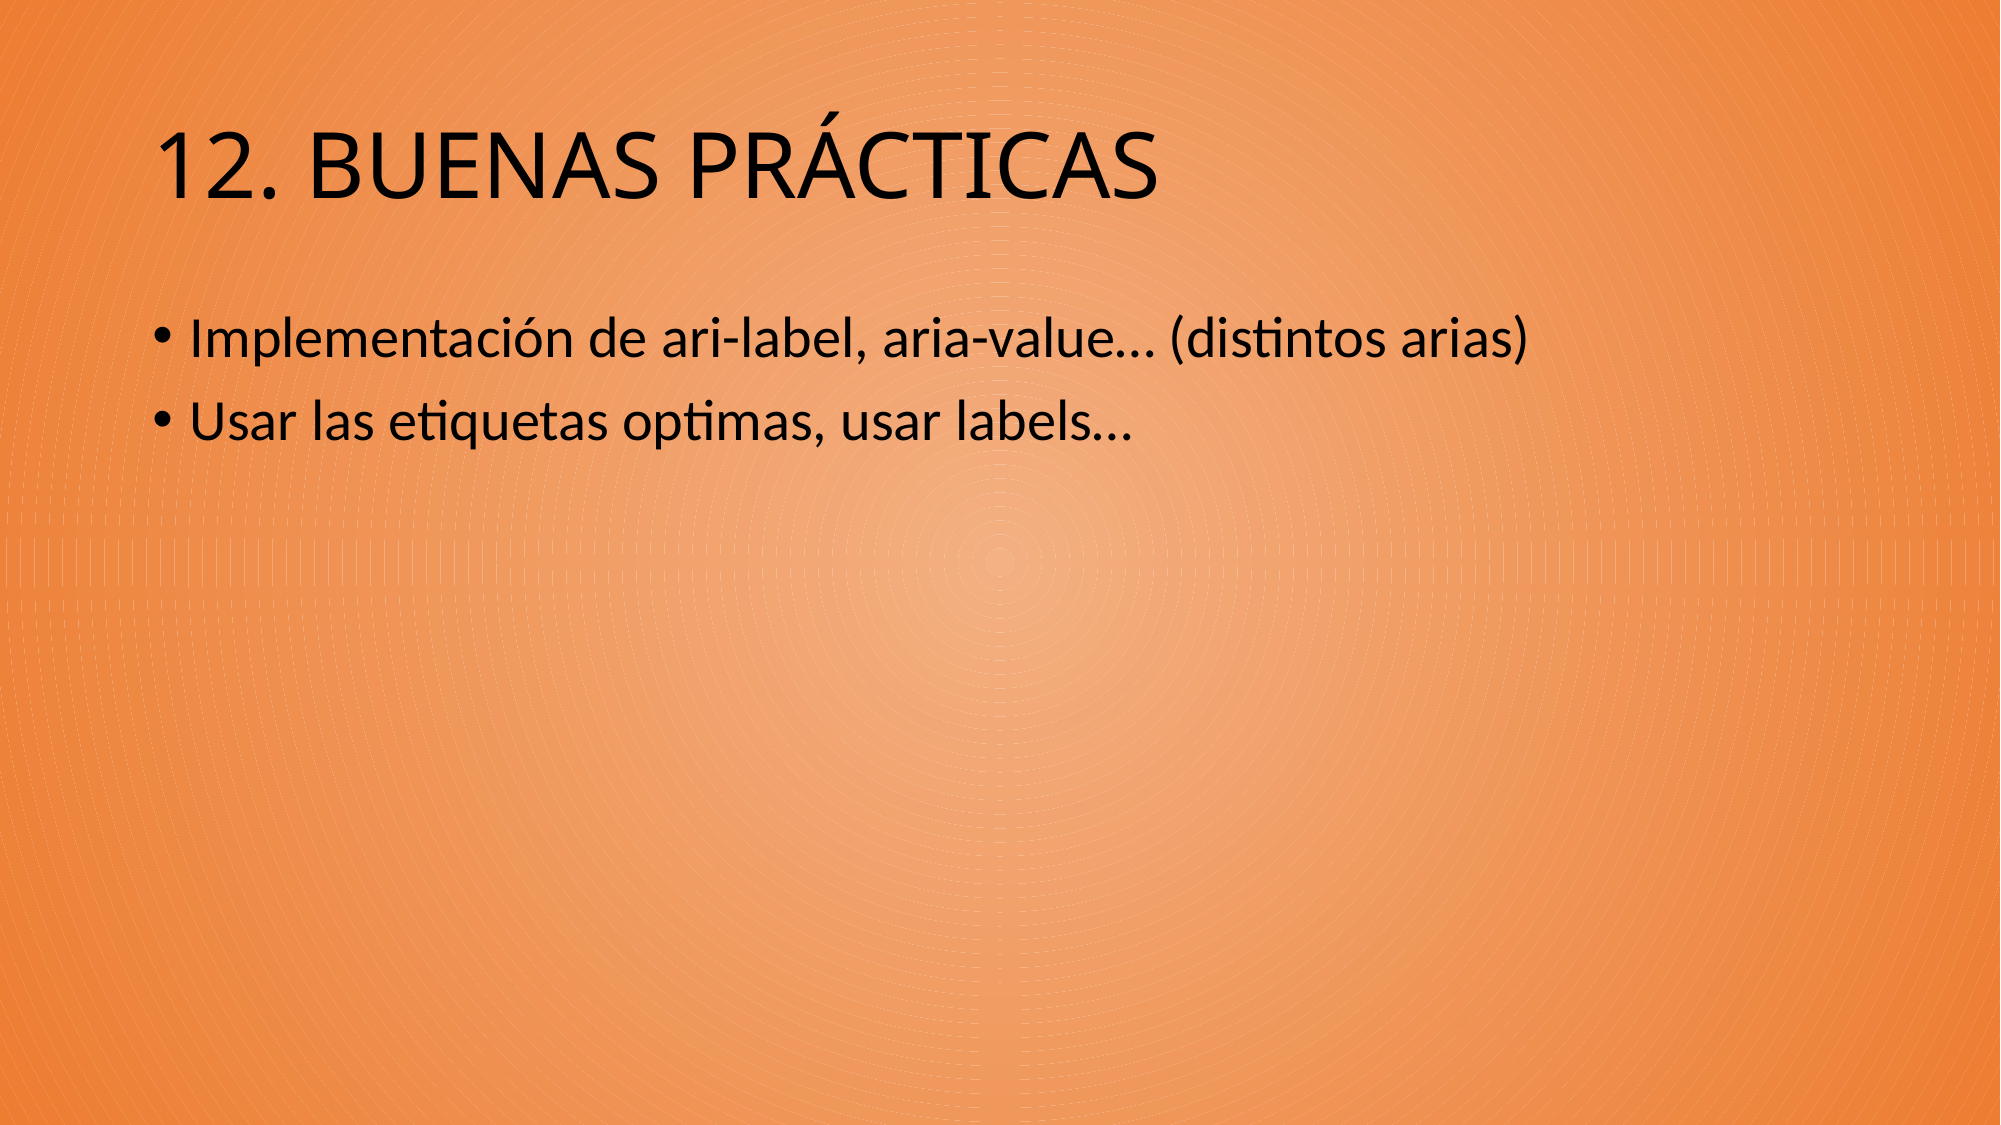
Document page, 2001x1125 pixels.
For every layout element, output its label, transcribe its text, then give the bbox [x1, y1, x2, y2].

title 12. BUENAS PRÁCTICAS [137, 59, 1863, 278]
list Implementación de ari-label, aria-value… (distintos arias) Usar las etiquetas optimas, usar labels… [137, 299, 1863, 1014]
